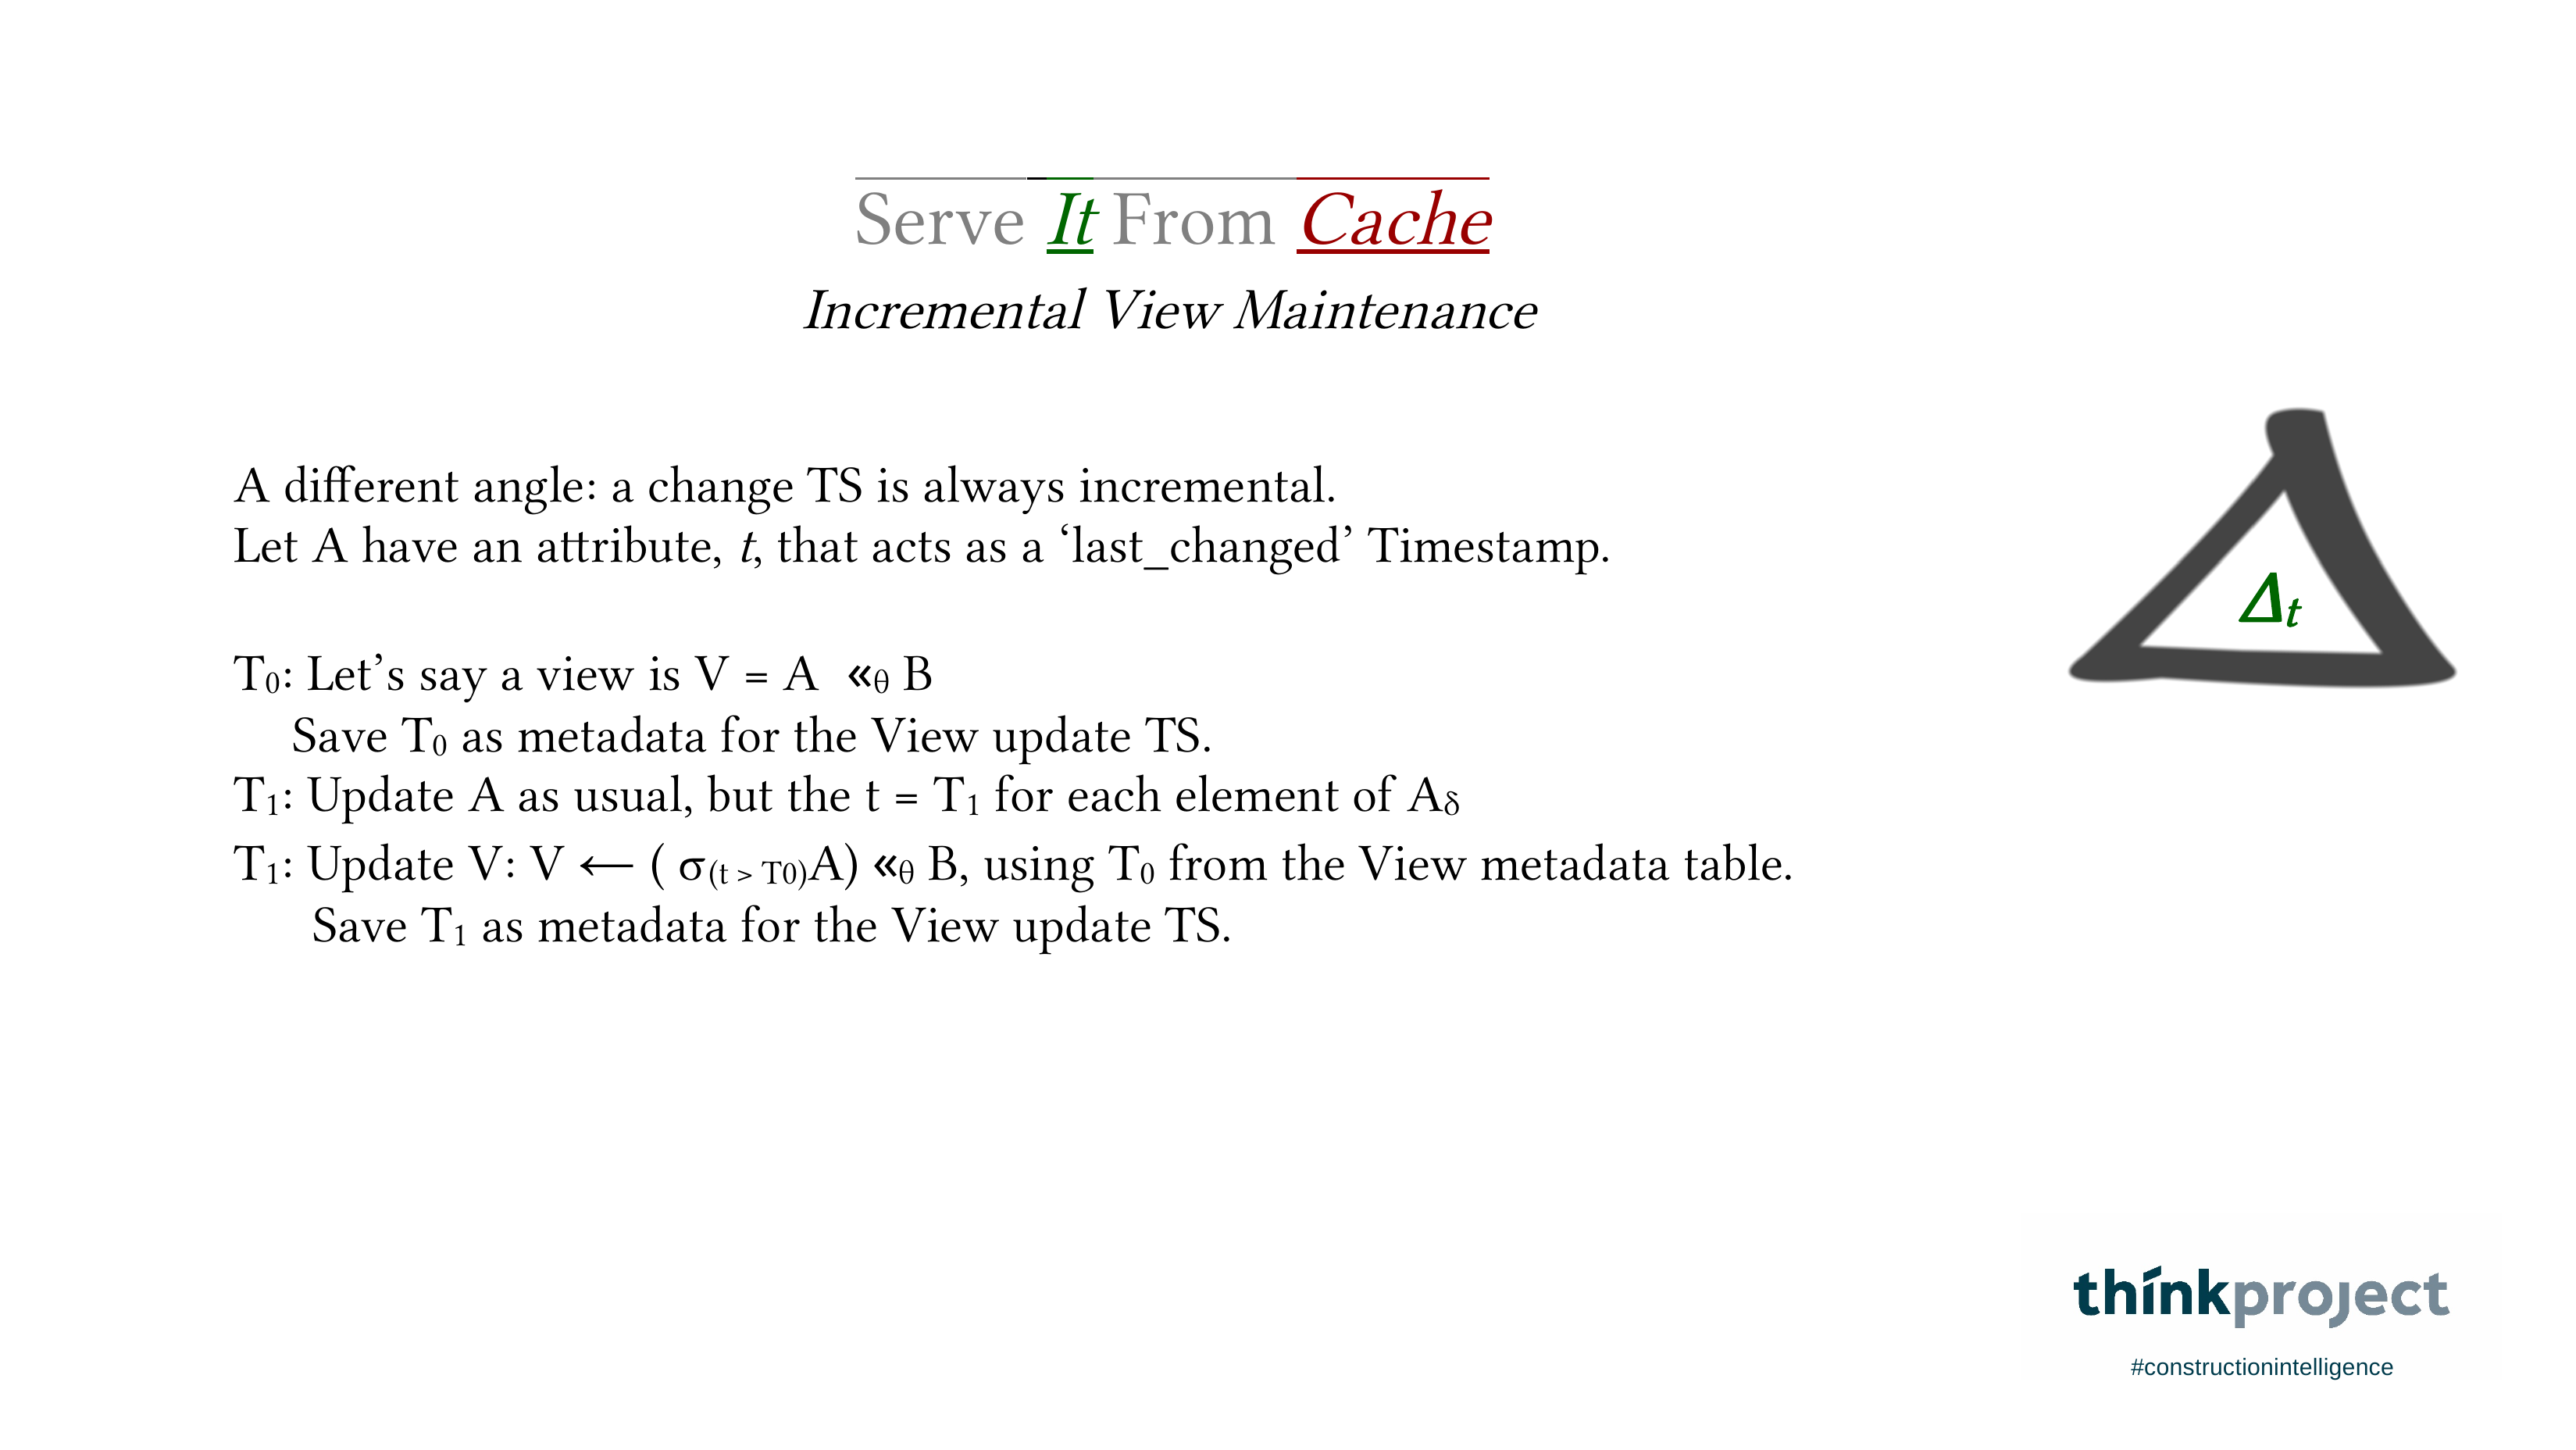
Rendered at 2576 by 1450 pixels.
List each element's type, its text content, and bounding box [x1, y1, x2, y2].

picture [2332, 1364, 2338, 1373]
picture [2044, 386, 2461, 738]
picture [2021, 1212, 2502, 1380]
text_box A different angle: a change TS is always incremental. Let A have an attribute, t, that acts as a ‘last_changed’ Timestamp. T0: Let’s say a view is V = A «θ B Save T0 as metadata for the View update TS. T1: Update A as usual, but the t = T1 for each element of Aδ T1: Update V: V ← ( σ(t > T0)A) «θ B, using T0 from the View metadata table. Save T1 as metadata for the View update TS. [223, 449, 1934, 1130]
text_box Δt [2226, 551, 2309, 663]
text_box Serve It From Cache [824, 168, 1602, 329]
text_box Incremental View Maintenance [790, 270, 1572, 348]
